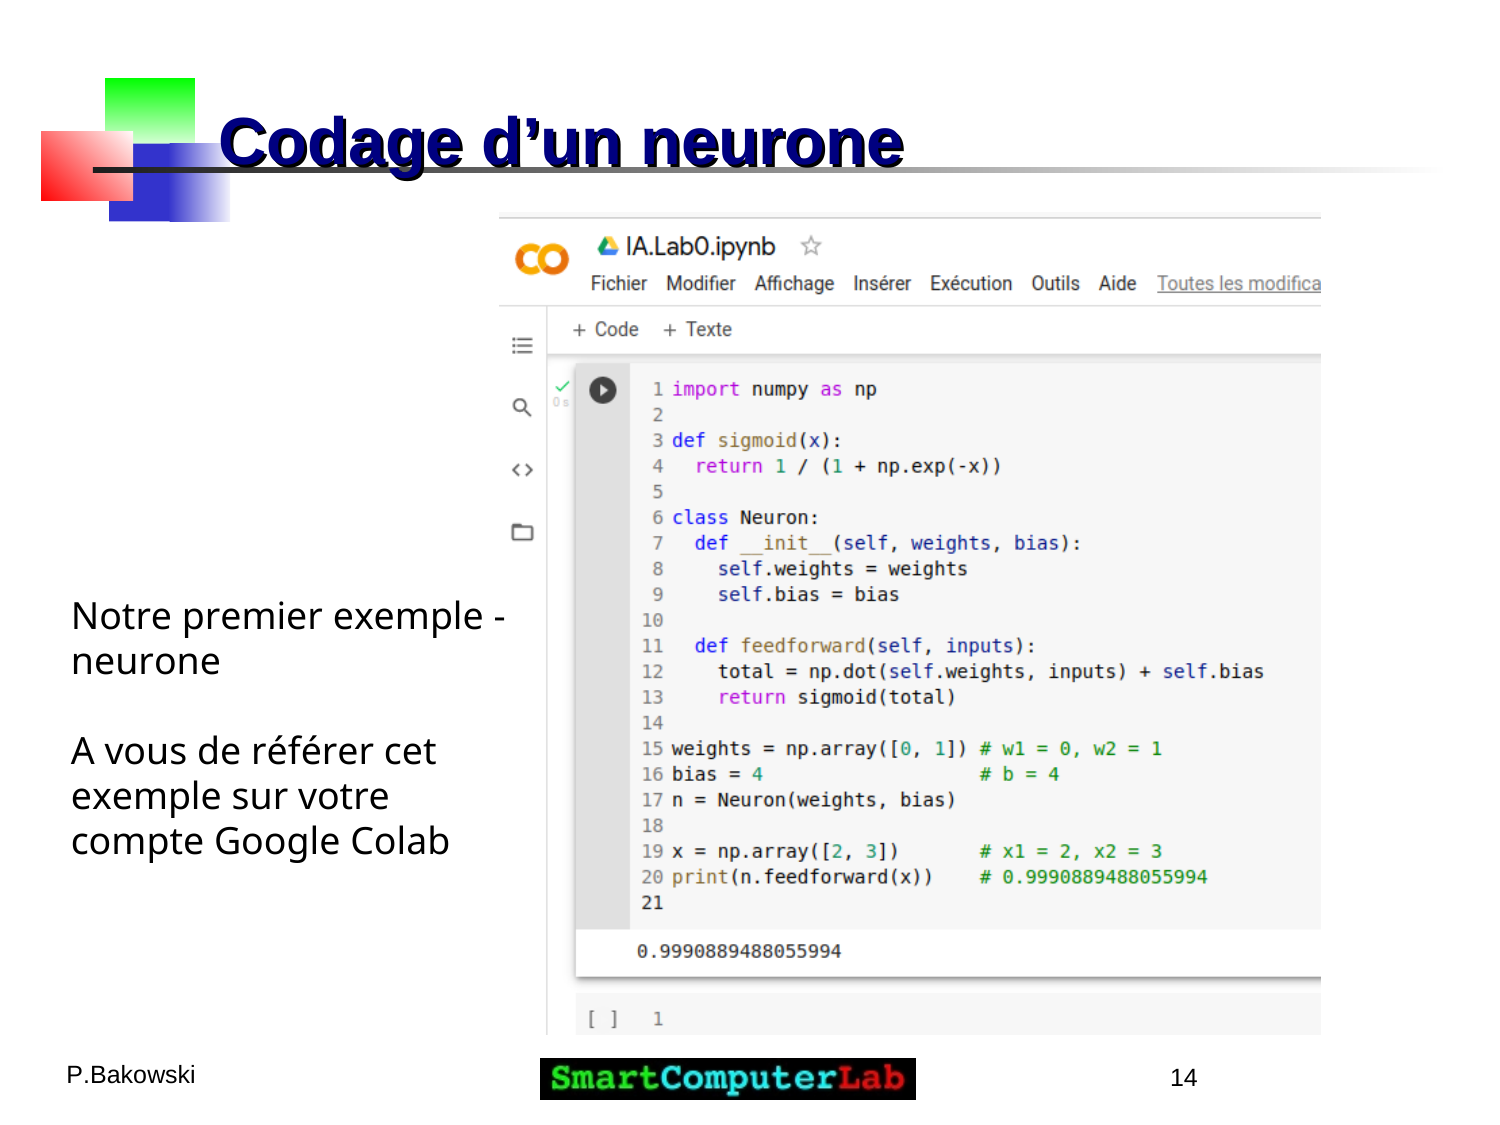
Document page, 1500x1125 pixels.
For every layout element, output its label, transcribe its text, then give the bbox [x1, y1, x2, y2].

title Codage d’un neurone [203, 90, 1456, 186]
picture [499, 212, 1321, 1036]
picture [540, 1058, 916, 1100]
text_box Notre premier exemple - neurone A vous de référer cet exemple sur votre compte Google Colab [55, 585, 526, 870]
